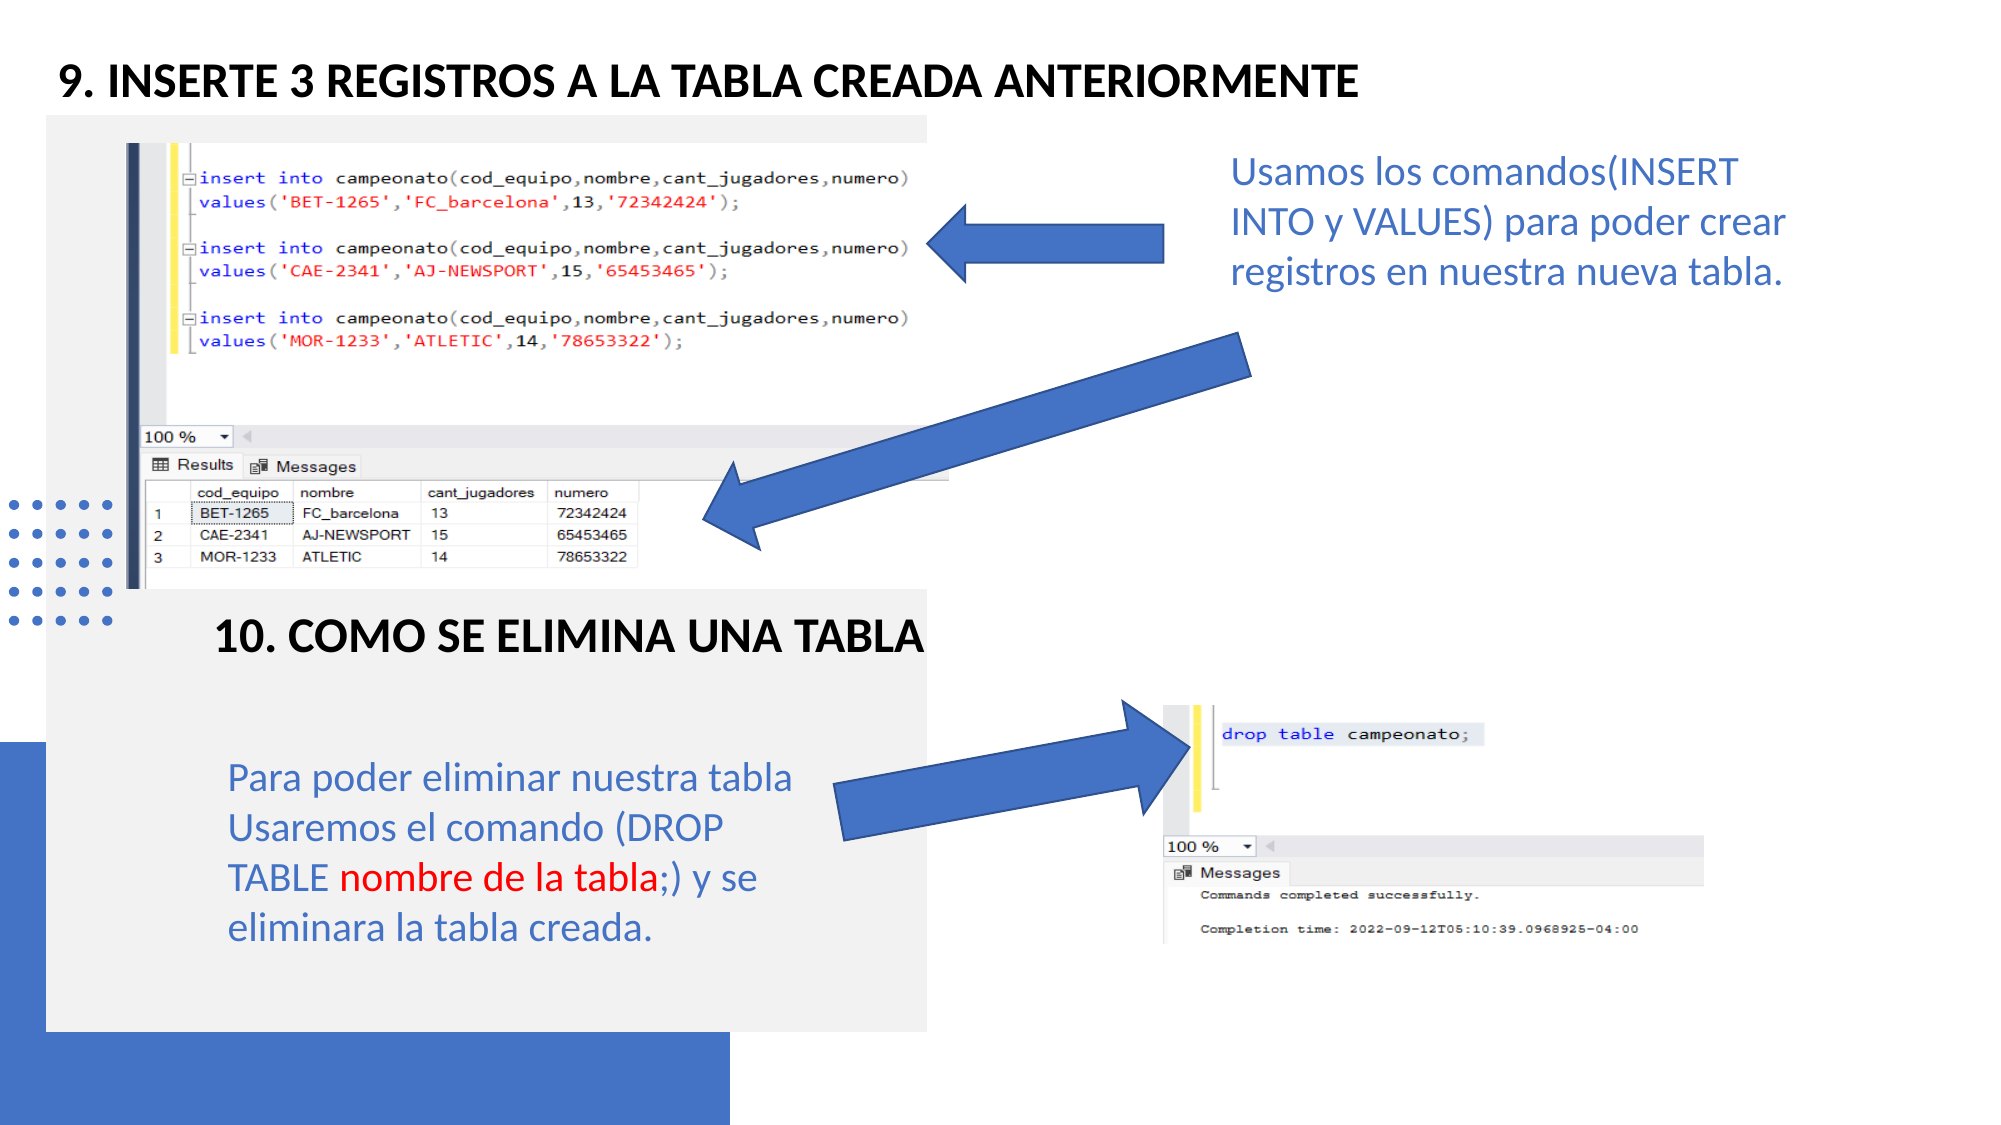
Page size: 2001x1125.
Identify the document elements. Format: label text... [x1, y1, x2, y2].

text_box 10. COMO SE ELIMINA UNA TABLA [198, 595, 1558, 671]
text_box Para poder eliminar nuestra tabla Usaremos el comando (DROP TABLE nombre de la tabla;) y se eliminara la tabla creada. [212, 742, 829, 960]
picture [125, 143, 949, 589]
text_box Usamos los comandos(INSERT INTO y VALUES) para poder crear registros en nuestra nueva tabla. [1215, 136, 1832, 304]
text_box 9. INSERTE 3 REGISTROS A LA TABLA CREADA ANTERIORMENTE [42, 40, 1401, 116]
picture [1163, 705, 1704, 944]
text_box [0, 0, 2000, 1125]
